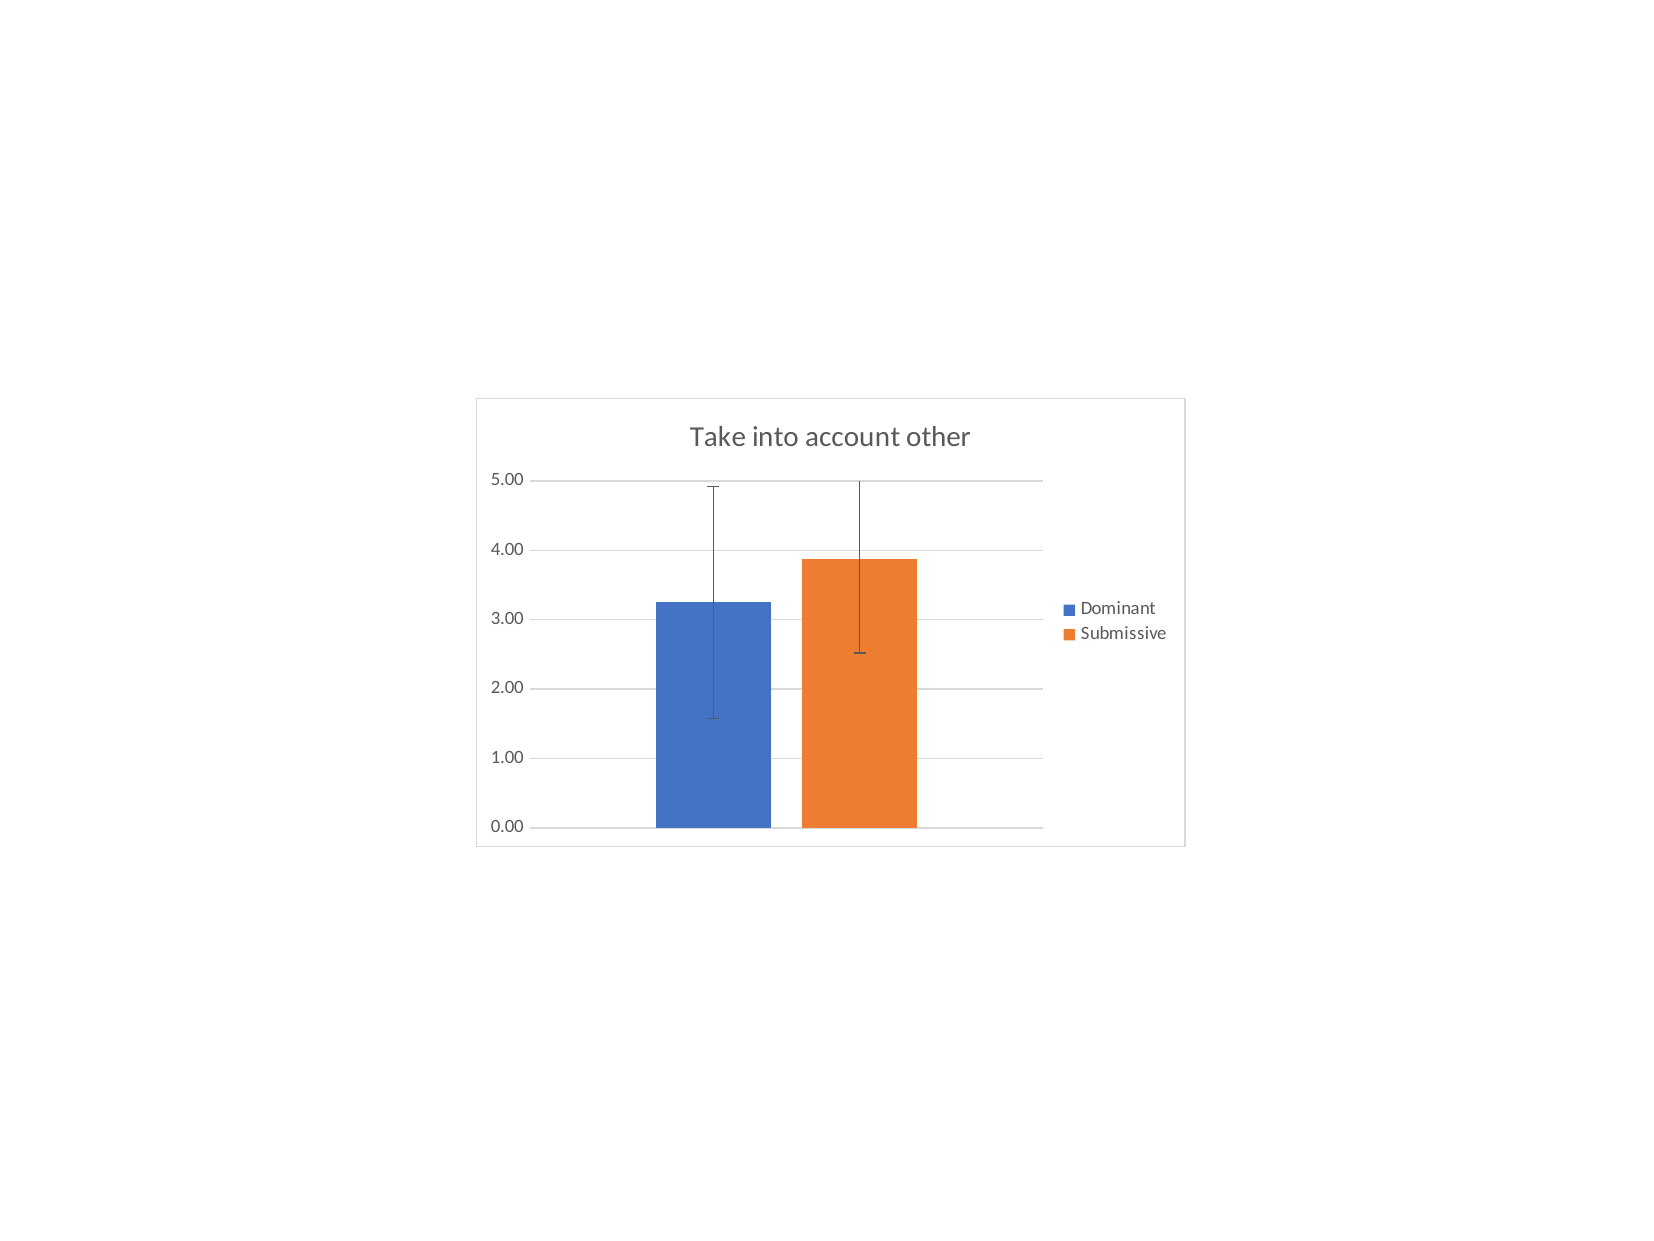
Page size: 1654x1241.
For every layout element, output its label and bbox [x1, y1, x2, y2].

chart [475, 397, 1186, 848]
